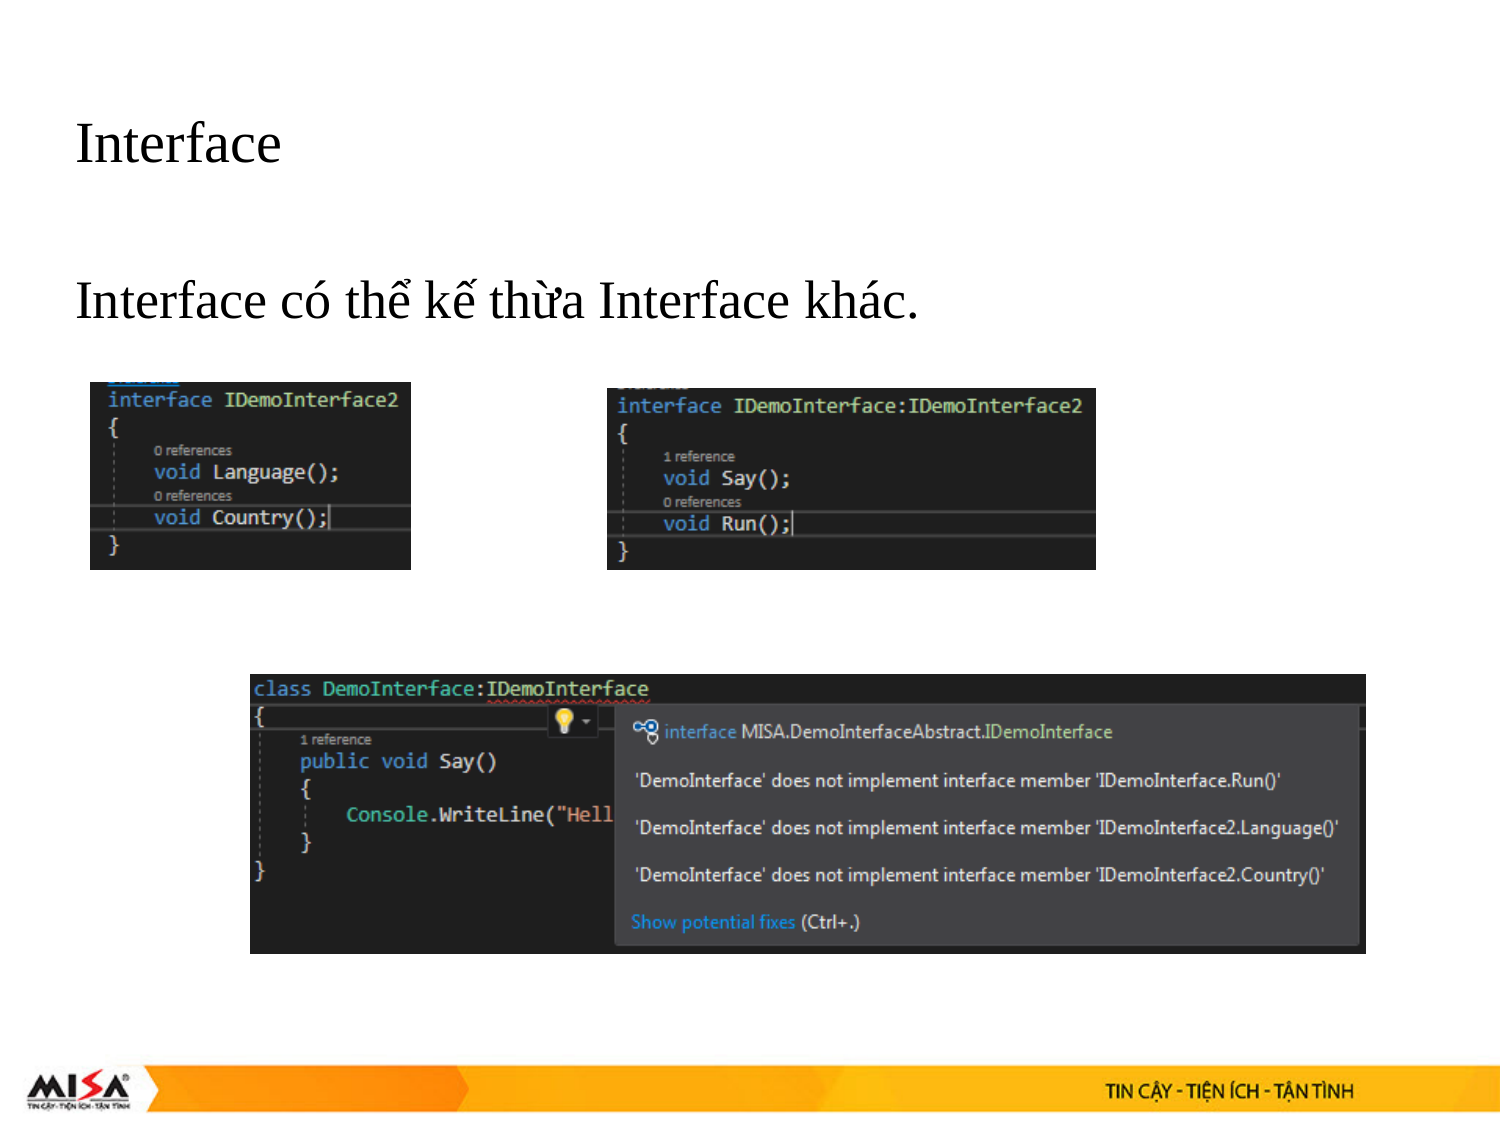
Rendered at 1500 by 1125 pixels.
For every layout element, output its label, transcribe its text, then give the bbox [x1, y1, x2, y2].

list Interface có thể kế thừa Interface khác. [74, 263, 1425, 1005]
title Interface [74, 44, 1425, 232]
picture [0, 0, 1500, 1125]
